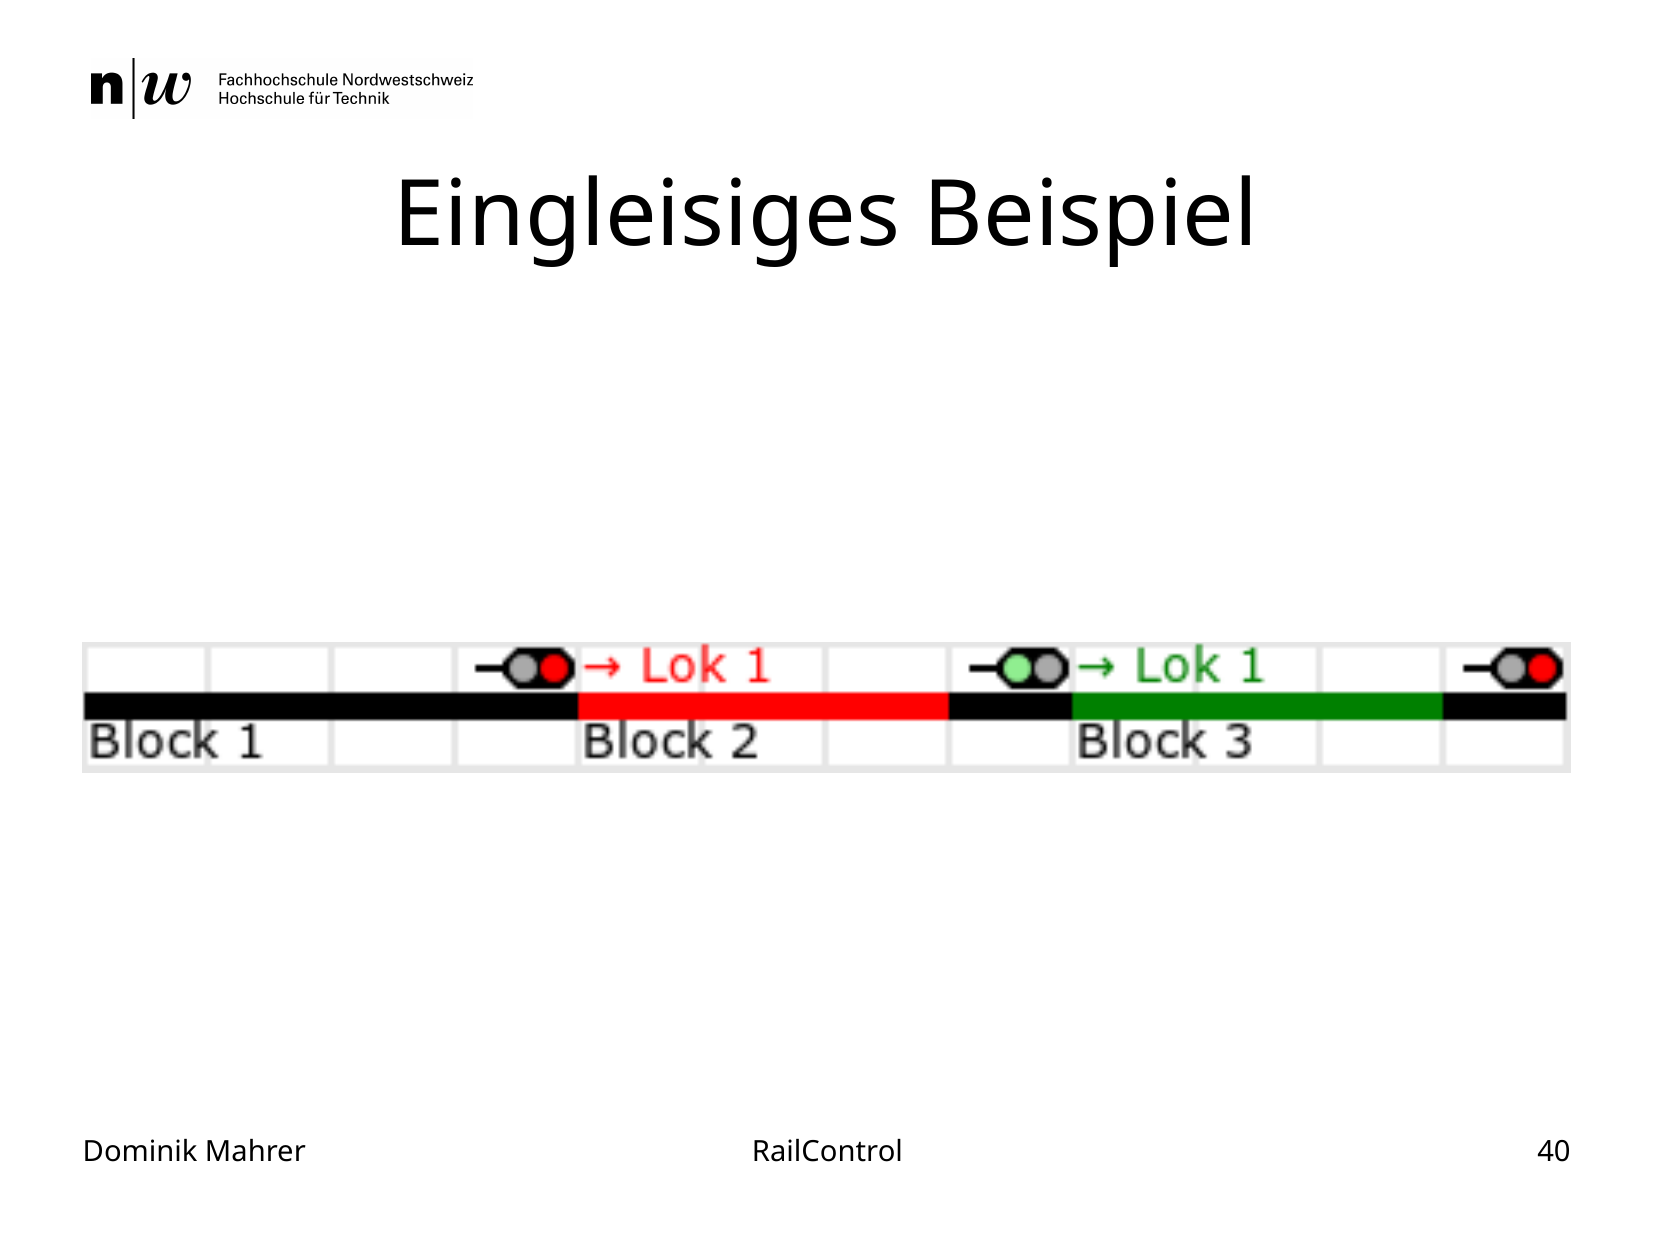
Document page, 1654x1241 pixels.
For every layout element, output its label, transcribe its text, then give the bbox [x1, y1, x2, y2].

picture [91, 58, 473, 119]
picture [82, 642, 1571, 773]
title Eingleisiges Beispiel [82, 153, 1571, 267]
